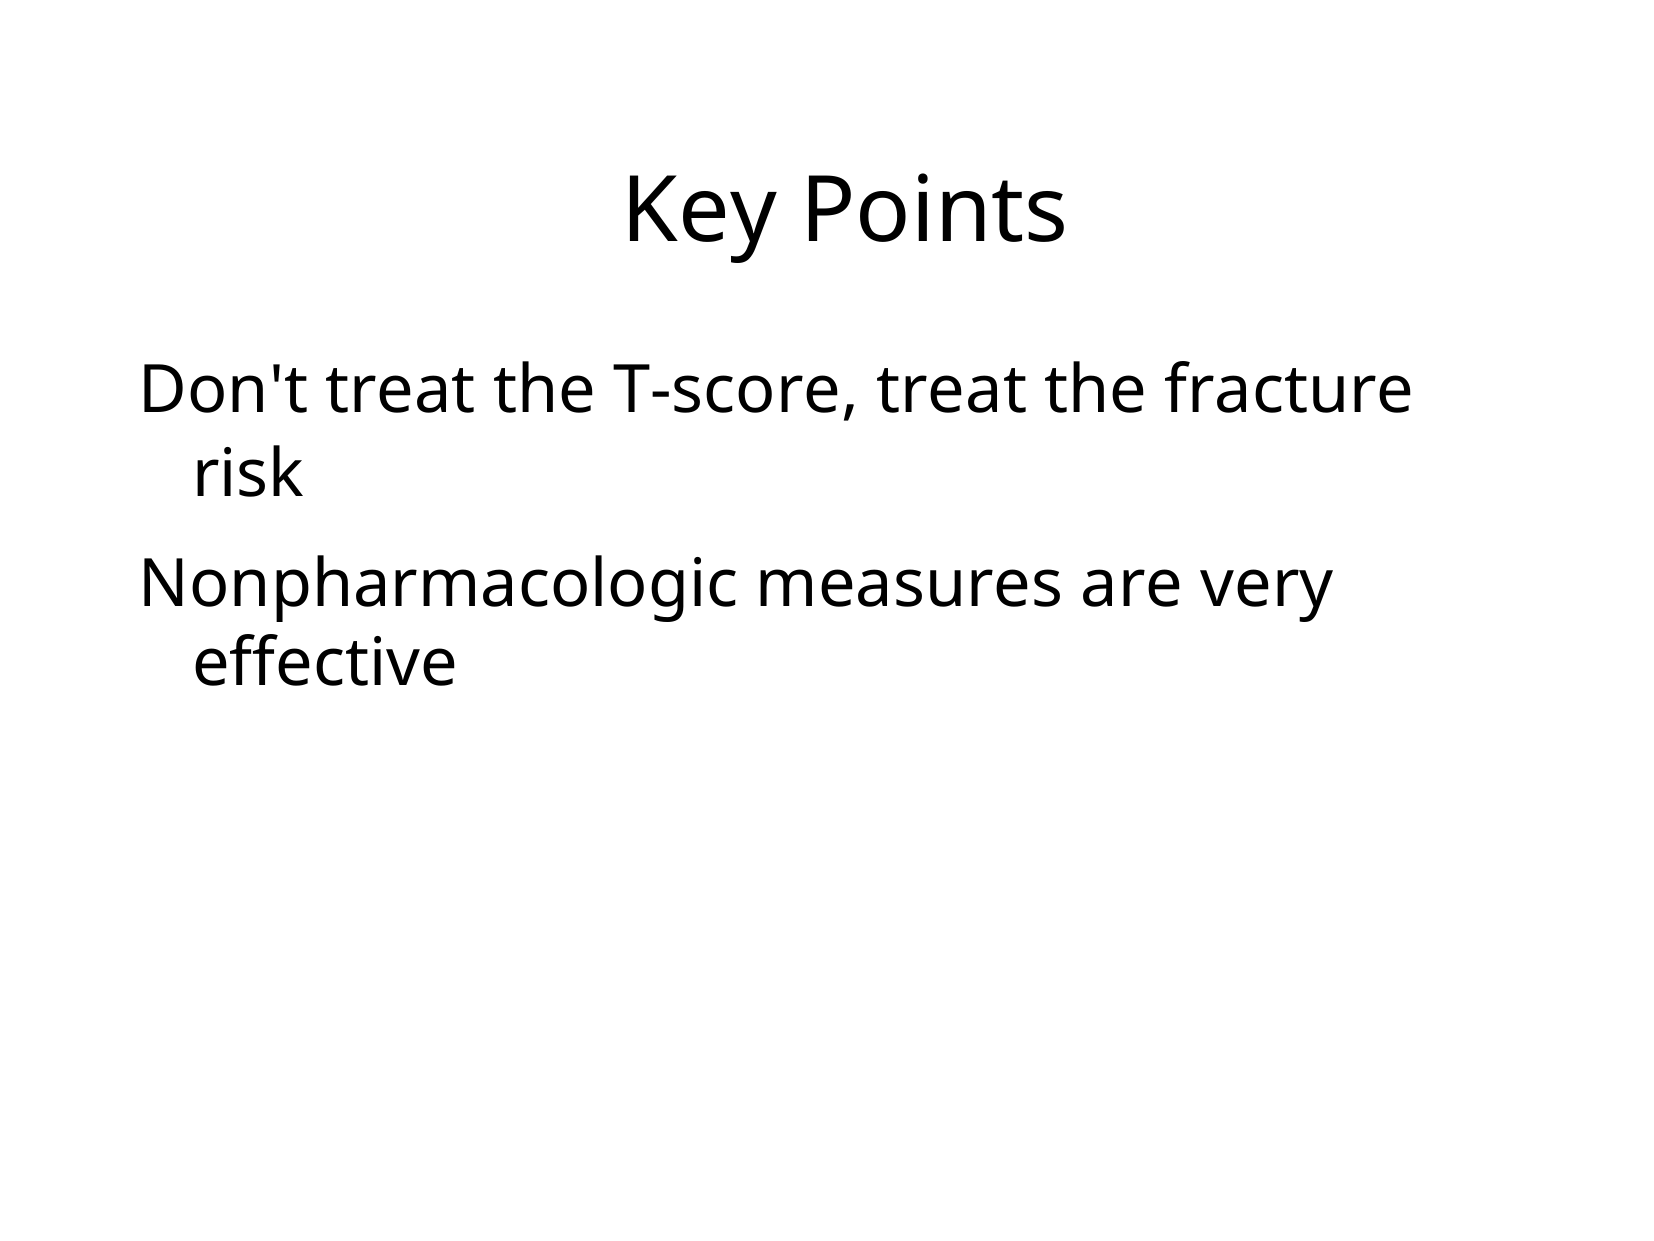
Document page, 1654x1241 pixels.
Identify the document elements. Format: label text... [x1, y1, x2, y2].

list Don't treat the T-score, treat the fracture risk Nonpharmacologic measures are very effective [121, 344, 1534, 660]
title Key Points [121, 153, 1534, 261]
